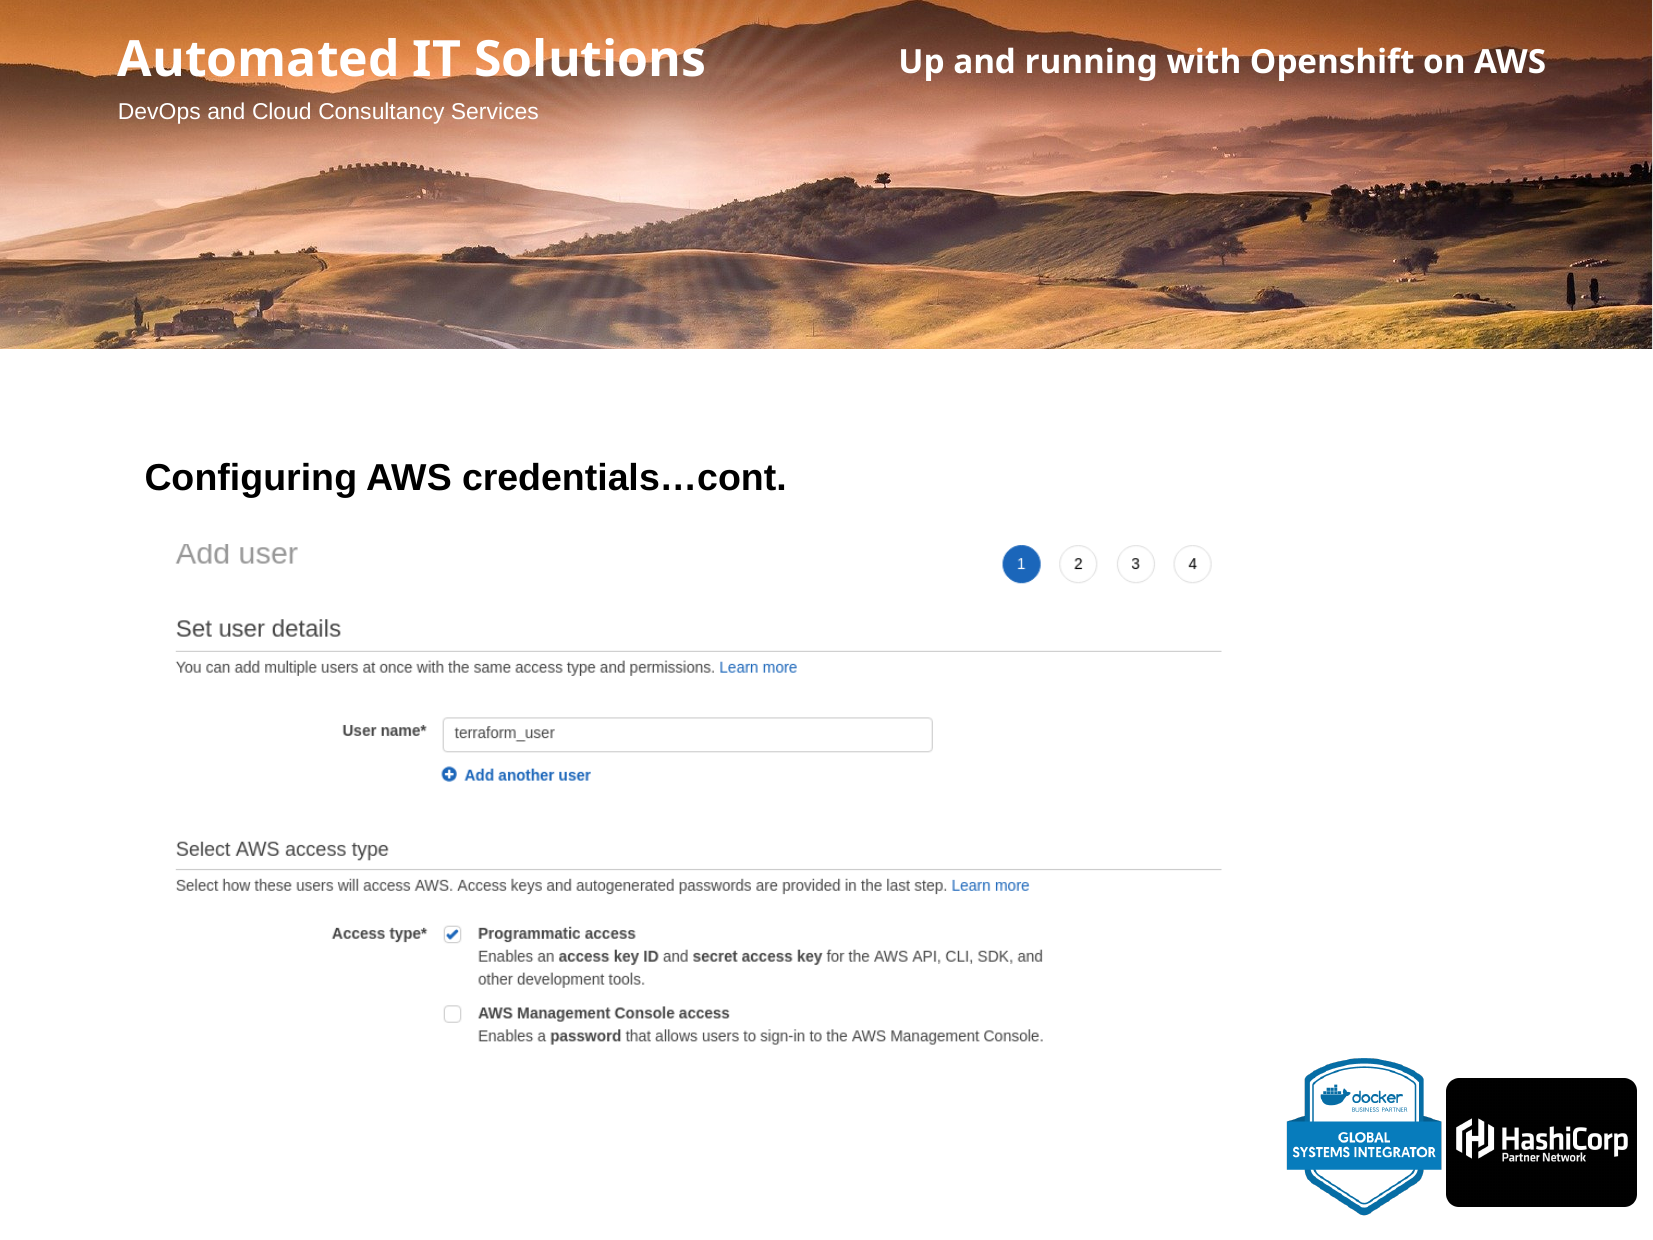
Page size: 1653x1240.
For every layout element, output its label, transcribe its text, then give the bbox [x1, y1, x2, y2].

text_box Configuring AWS credentials…cont. [129, 448, 1517, 1240]
text_box [118, 413, 1607, 570]
picture [0, 0, 1653, 349]
picture [1517, 1078, 1637, 1207]
text_box Up and running with Openshift on AWS [874, 39, 1571, 80]
picture [165, 544, 1264, 1085]
